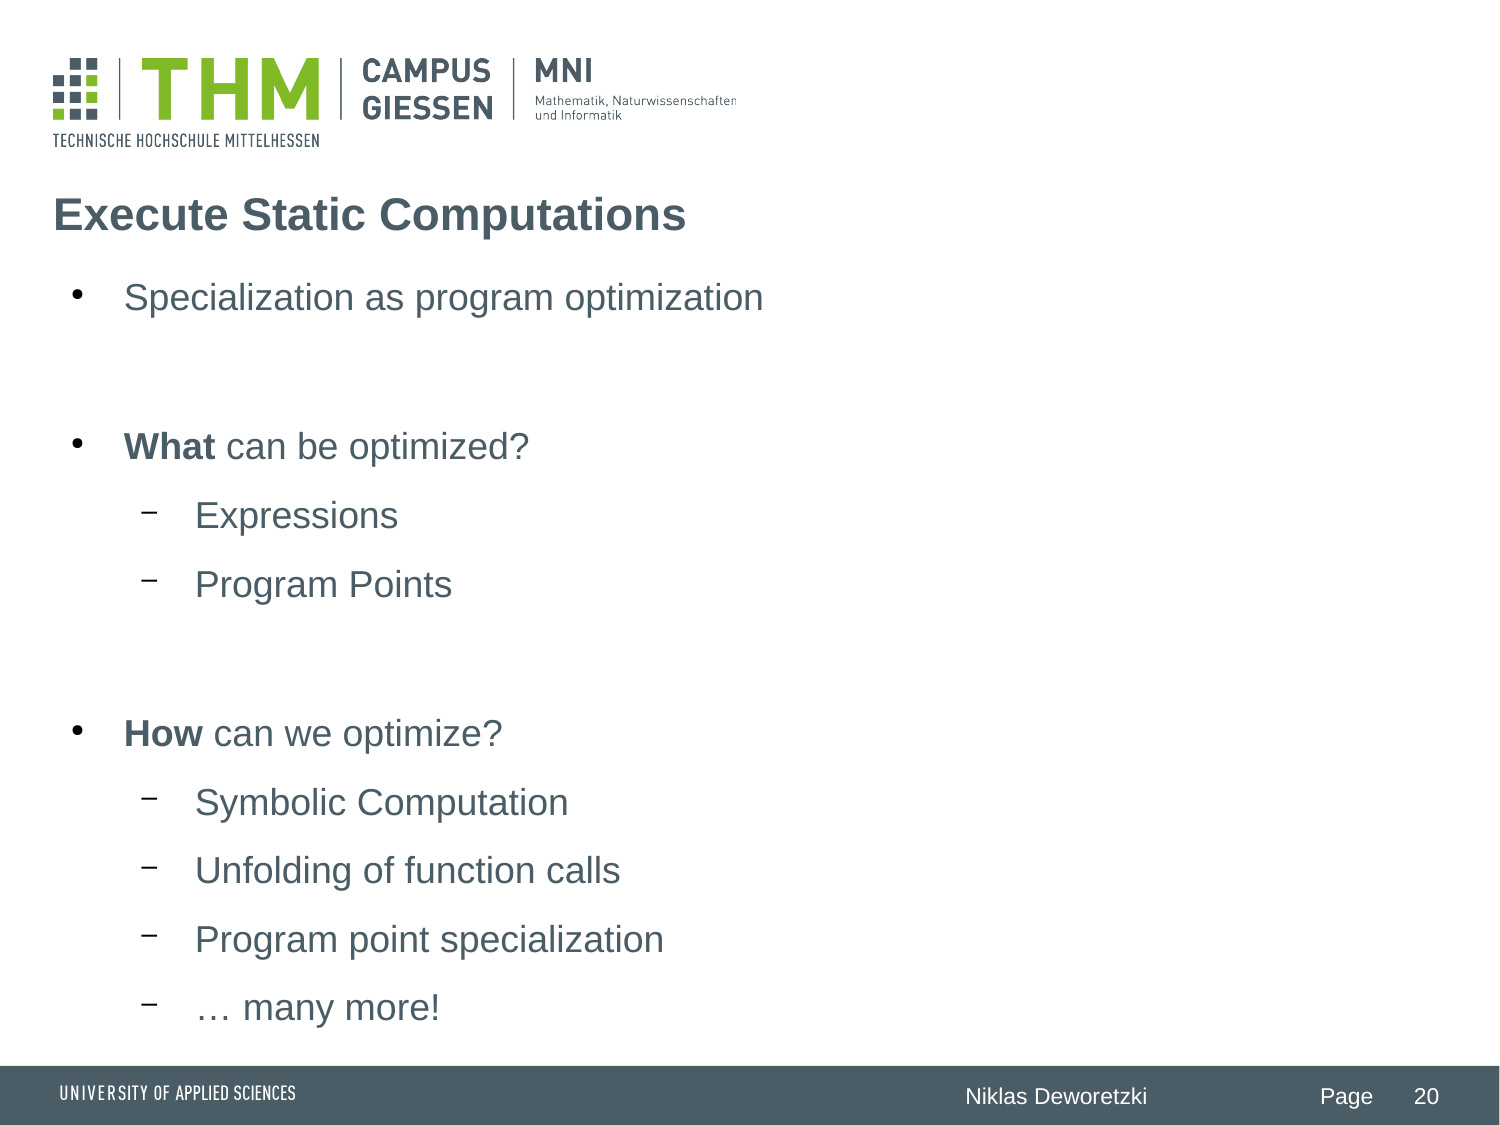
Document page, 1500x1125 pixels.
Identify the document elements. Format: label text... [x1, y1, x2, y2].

picture [53, 58, 736, 147]
picture [59, 1082, 296, 1104]
title Execute Static Computations [53, 177, 1435, 265]
slide_number <number> [1376, 1073, 1455, 1118]
list Specialization as program optimization What can be optimized? Expressions Program Points How can we optimize? Symbolic Computation Unfolding of function calls Program point specialization … many more! [53, 265, 1436, 1024]
